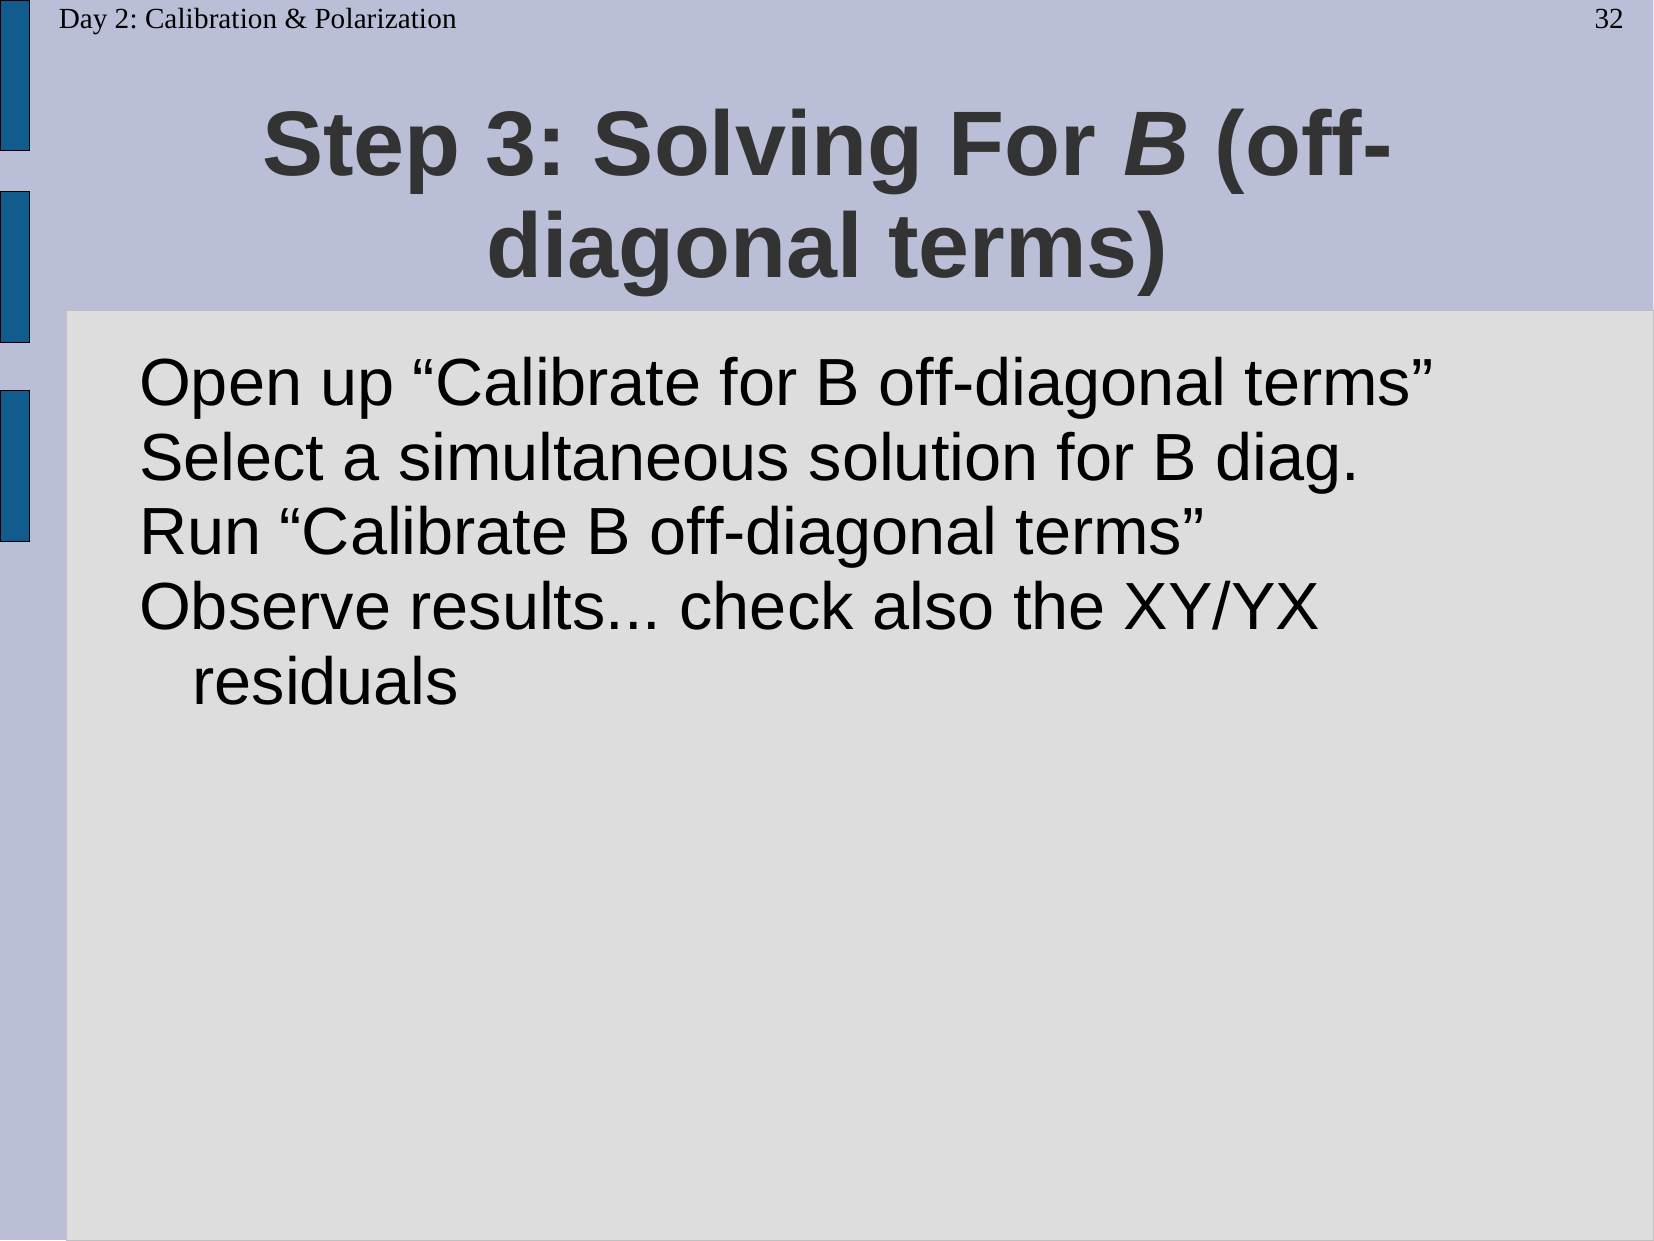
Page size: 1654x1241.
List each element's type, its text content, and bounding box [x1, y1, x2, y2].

list Open up “Calibrate for B off-diagonal terms” Select a simultaneous solution for B diag. Run “Calibrate B off-diagonal terms” Observe results... check also the XY/YX residuals [121, 344, 1534, 1112]
title Step 3: Solving For B (off-diagonal terms) [121, 87, 1534, 302]
